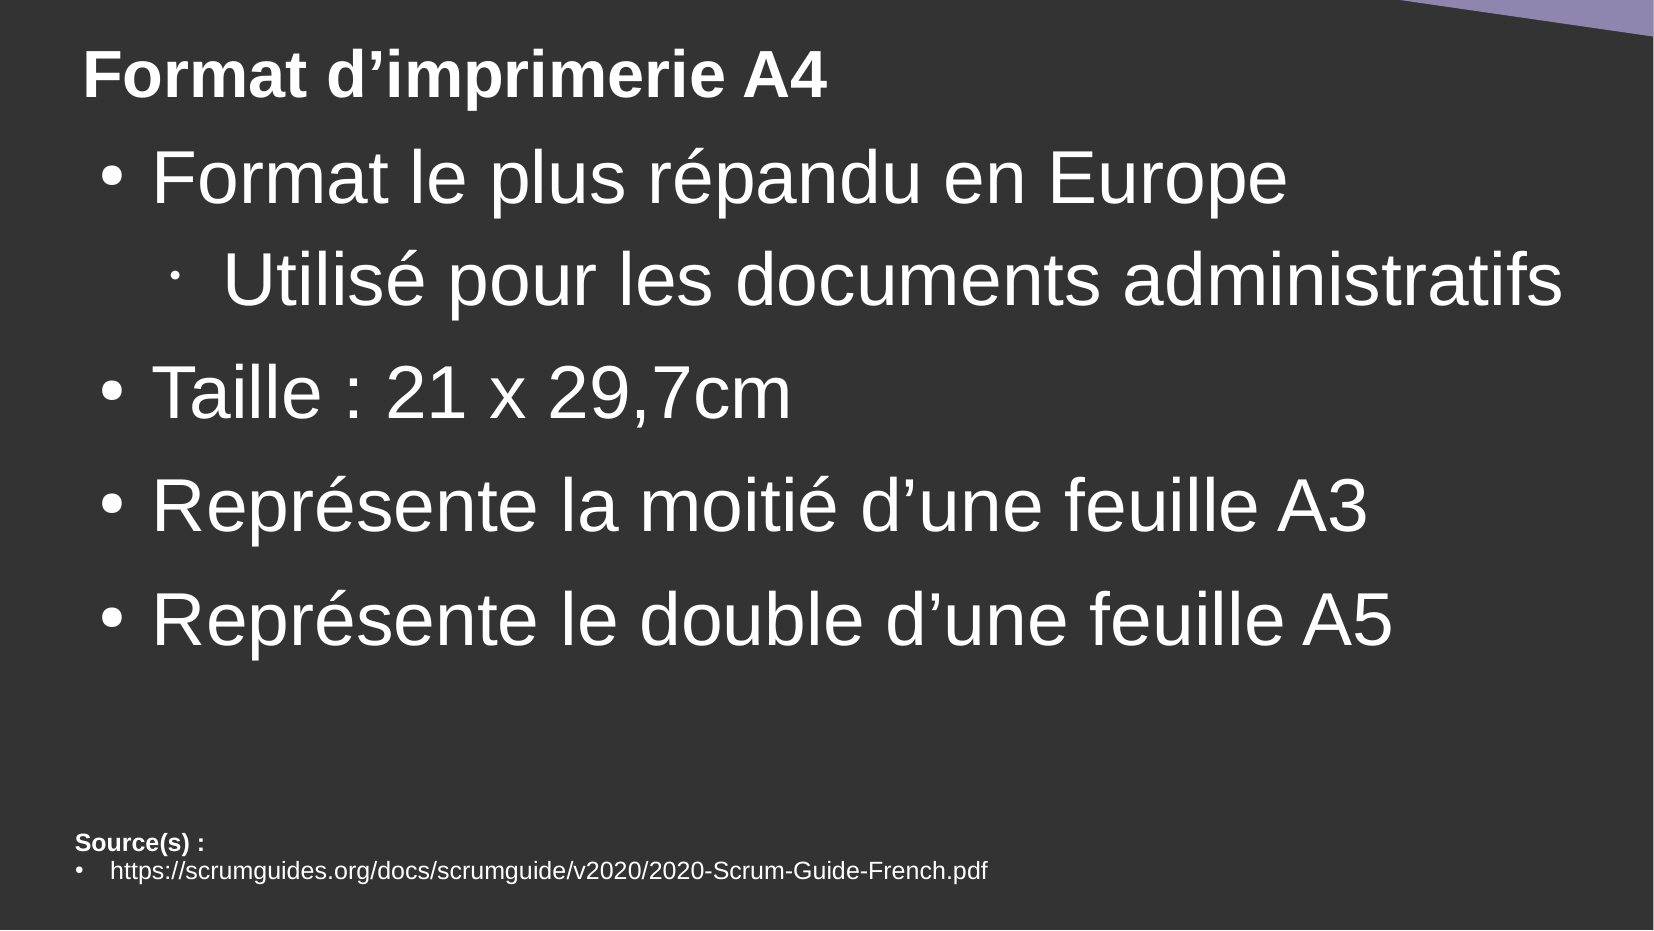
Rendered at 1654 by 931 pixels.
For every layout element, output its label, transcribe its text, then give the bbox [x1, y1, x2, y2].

text_box [1399, 0, 1654, 37]
text_box Source(s) : https://scrumguides.org/docs/scrumguide/v2020/2020-Scrum-Guide-French.pdf [60, 821, 1546, 921]
list Format le plus répandu en Europe Utilisé pour les documents administratifs Taille : 21 x 29,7cm Représente la moitié d’une feuille A3 Représente le double d’une feuille A5 [80, 135, 1620, 777]
title Format d’imprimerie A4 [82, 37, 1571, 122]
